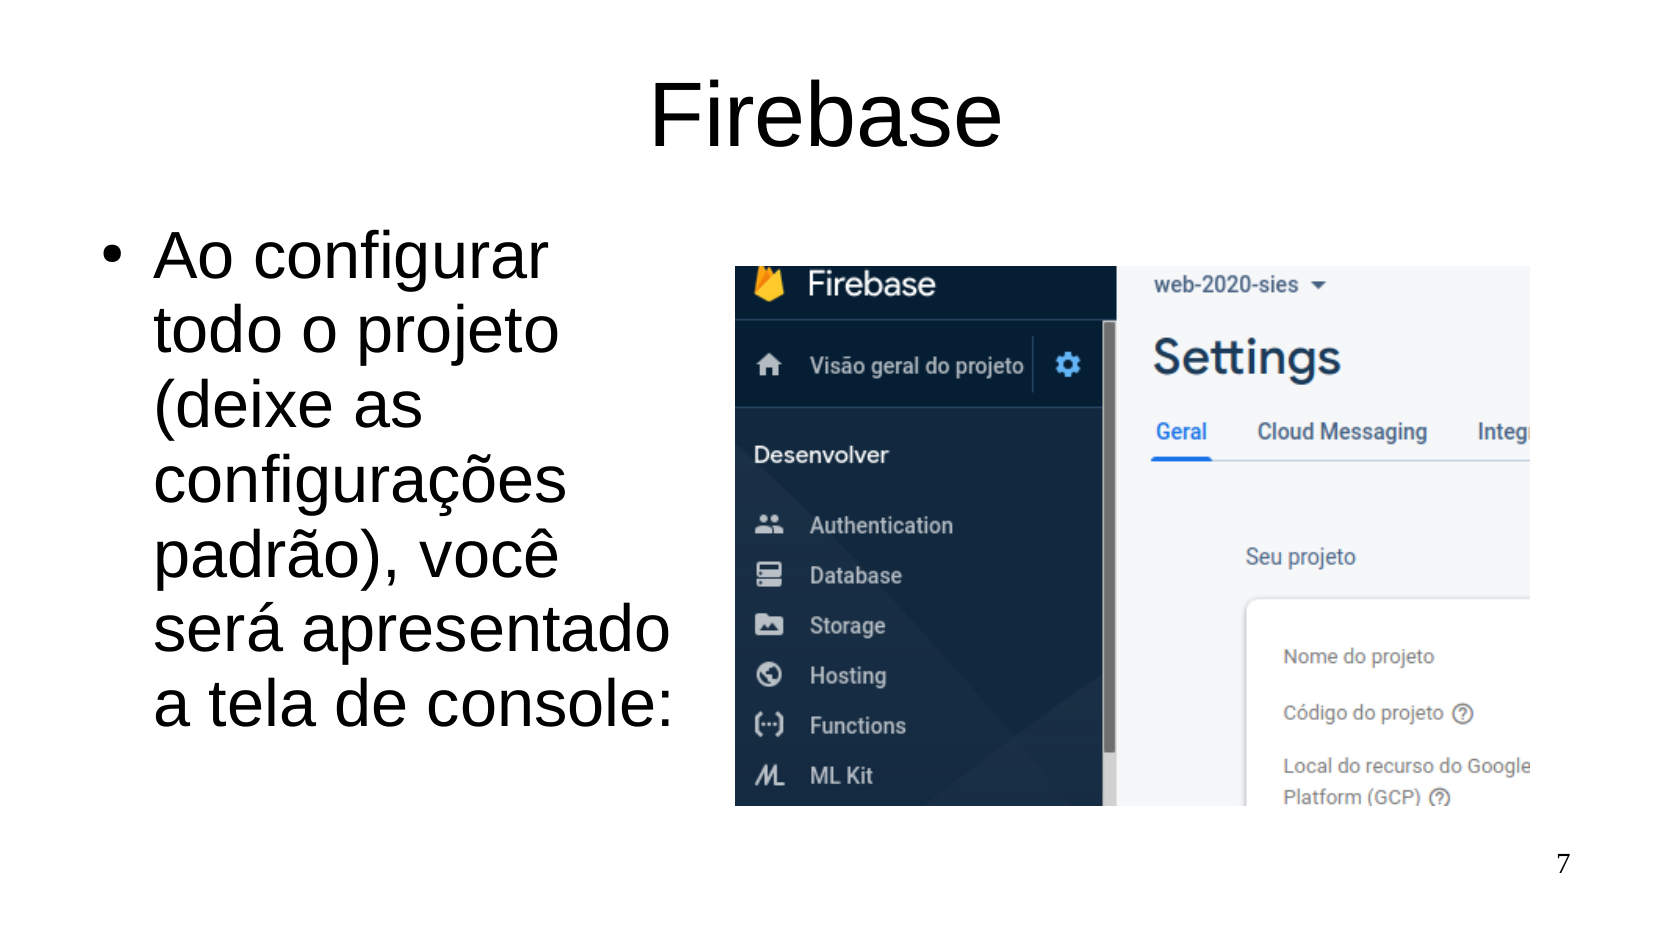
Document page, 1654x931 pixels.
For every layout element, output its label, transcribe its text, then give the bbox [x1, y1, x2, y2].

picture [735, 266, 1530, 806]
title Firebase [82, 37, 1571, 193]
list Ao configurar todo o projeto (deixe as configurações padrão), você será apresentado a tela de console: [82, 217, 687, 758]
